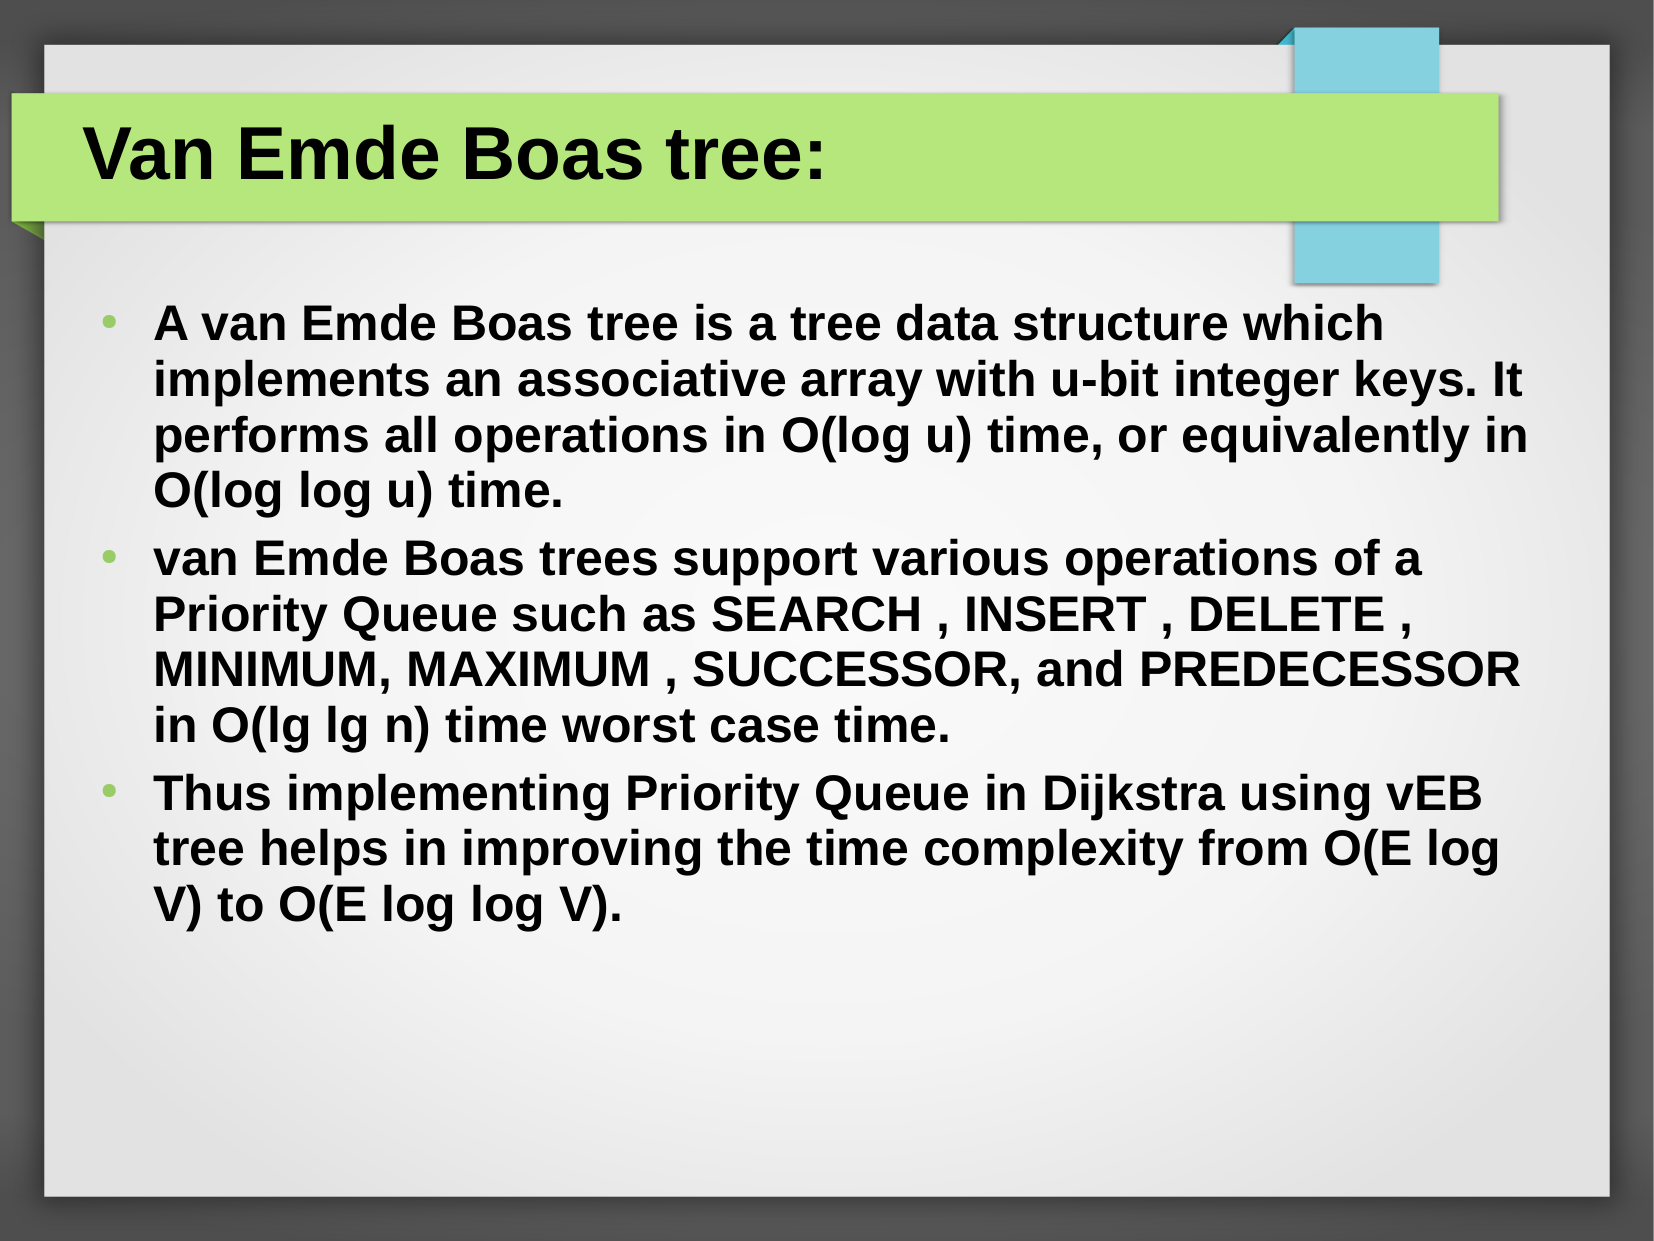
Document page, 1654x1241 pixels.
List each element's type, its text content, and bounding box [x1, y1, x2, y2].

title Van Emde Boas tree: [82, 94, 1264, 213]
picture [0, 0, 1654, 1241]
list A van Emde Boas tree is a tree data structure which implements an associative array with u-bit integer keys. It performs all operations in O(log u) time, or equivalently in O(log log u) time. van Emde Boas trees support various operations of a Priority Queue such as SEARCH , INSERT , DELETE , MINIMUM, MAXIMUM , SUCCESSOR, and PREDECESSOR in O(lg lg n) time worst case time. Thus implementing Priority Queue in Dijkstra using vEB tree helps in improving the time complexity from O(E log V) to O(E log log V). [82, 295, 1536, 1004]
